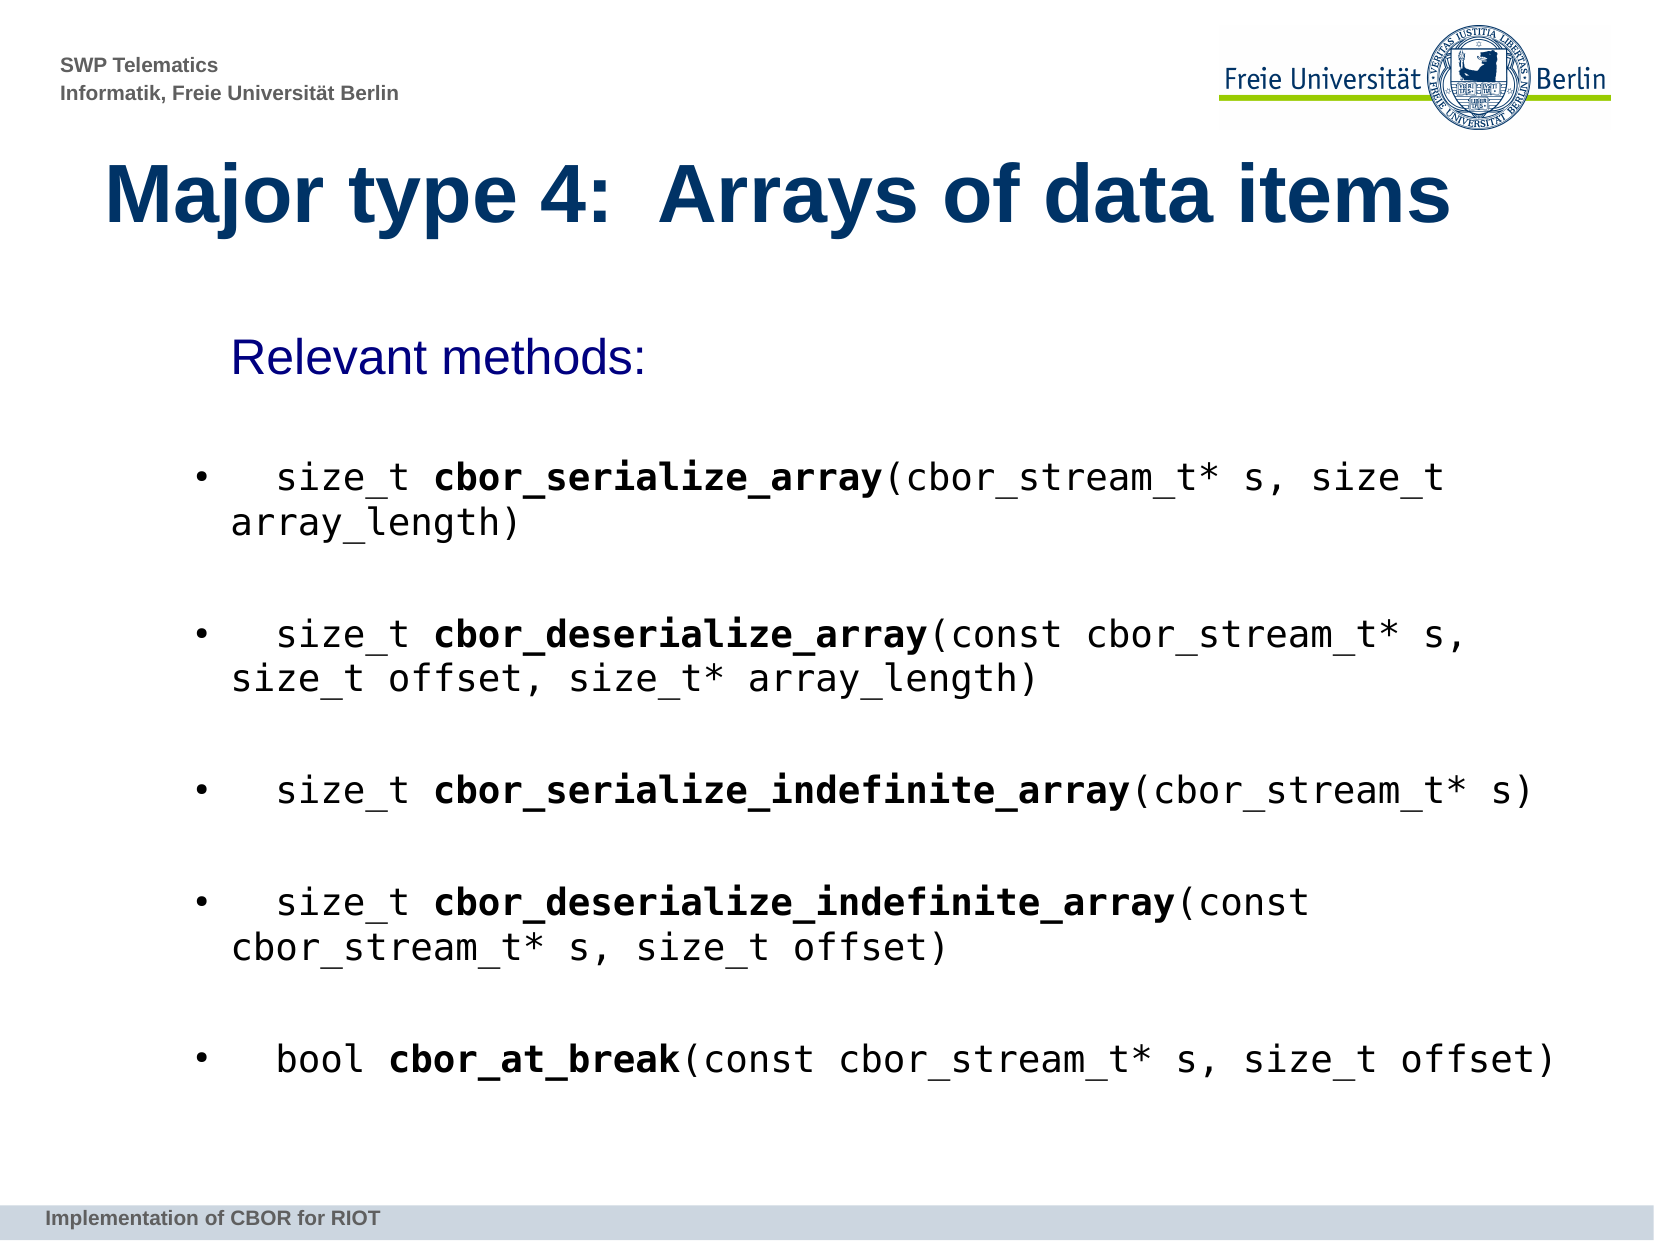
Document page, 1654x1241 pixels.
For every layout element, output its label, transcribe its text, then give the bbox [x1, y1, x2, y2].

list Relevant methods: size_t cbor_serialize_array(cbor_stream_t* s, size_t array_length) size_t cbor_deserialize_array(const cbor_stream_t* s, size_t offset, size_t* array_length) size_t cbor_serialize_indefinite_array(cbor_stream_t* s) size_t cbor_deserialize_indefinite_array(const cbor_stream_t* s, size_t offset) bool cbor_at_break(const cbor_stream_t* s, size_t offset) [195, 270, 1609, 1126]
title Major type 4: Arrays of data items [45, 147, 1609, 260]
picture [1219, 25, 1611, 130]
